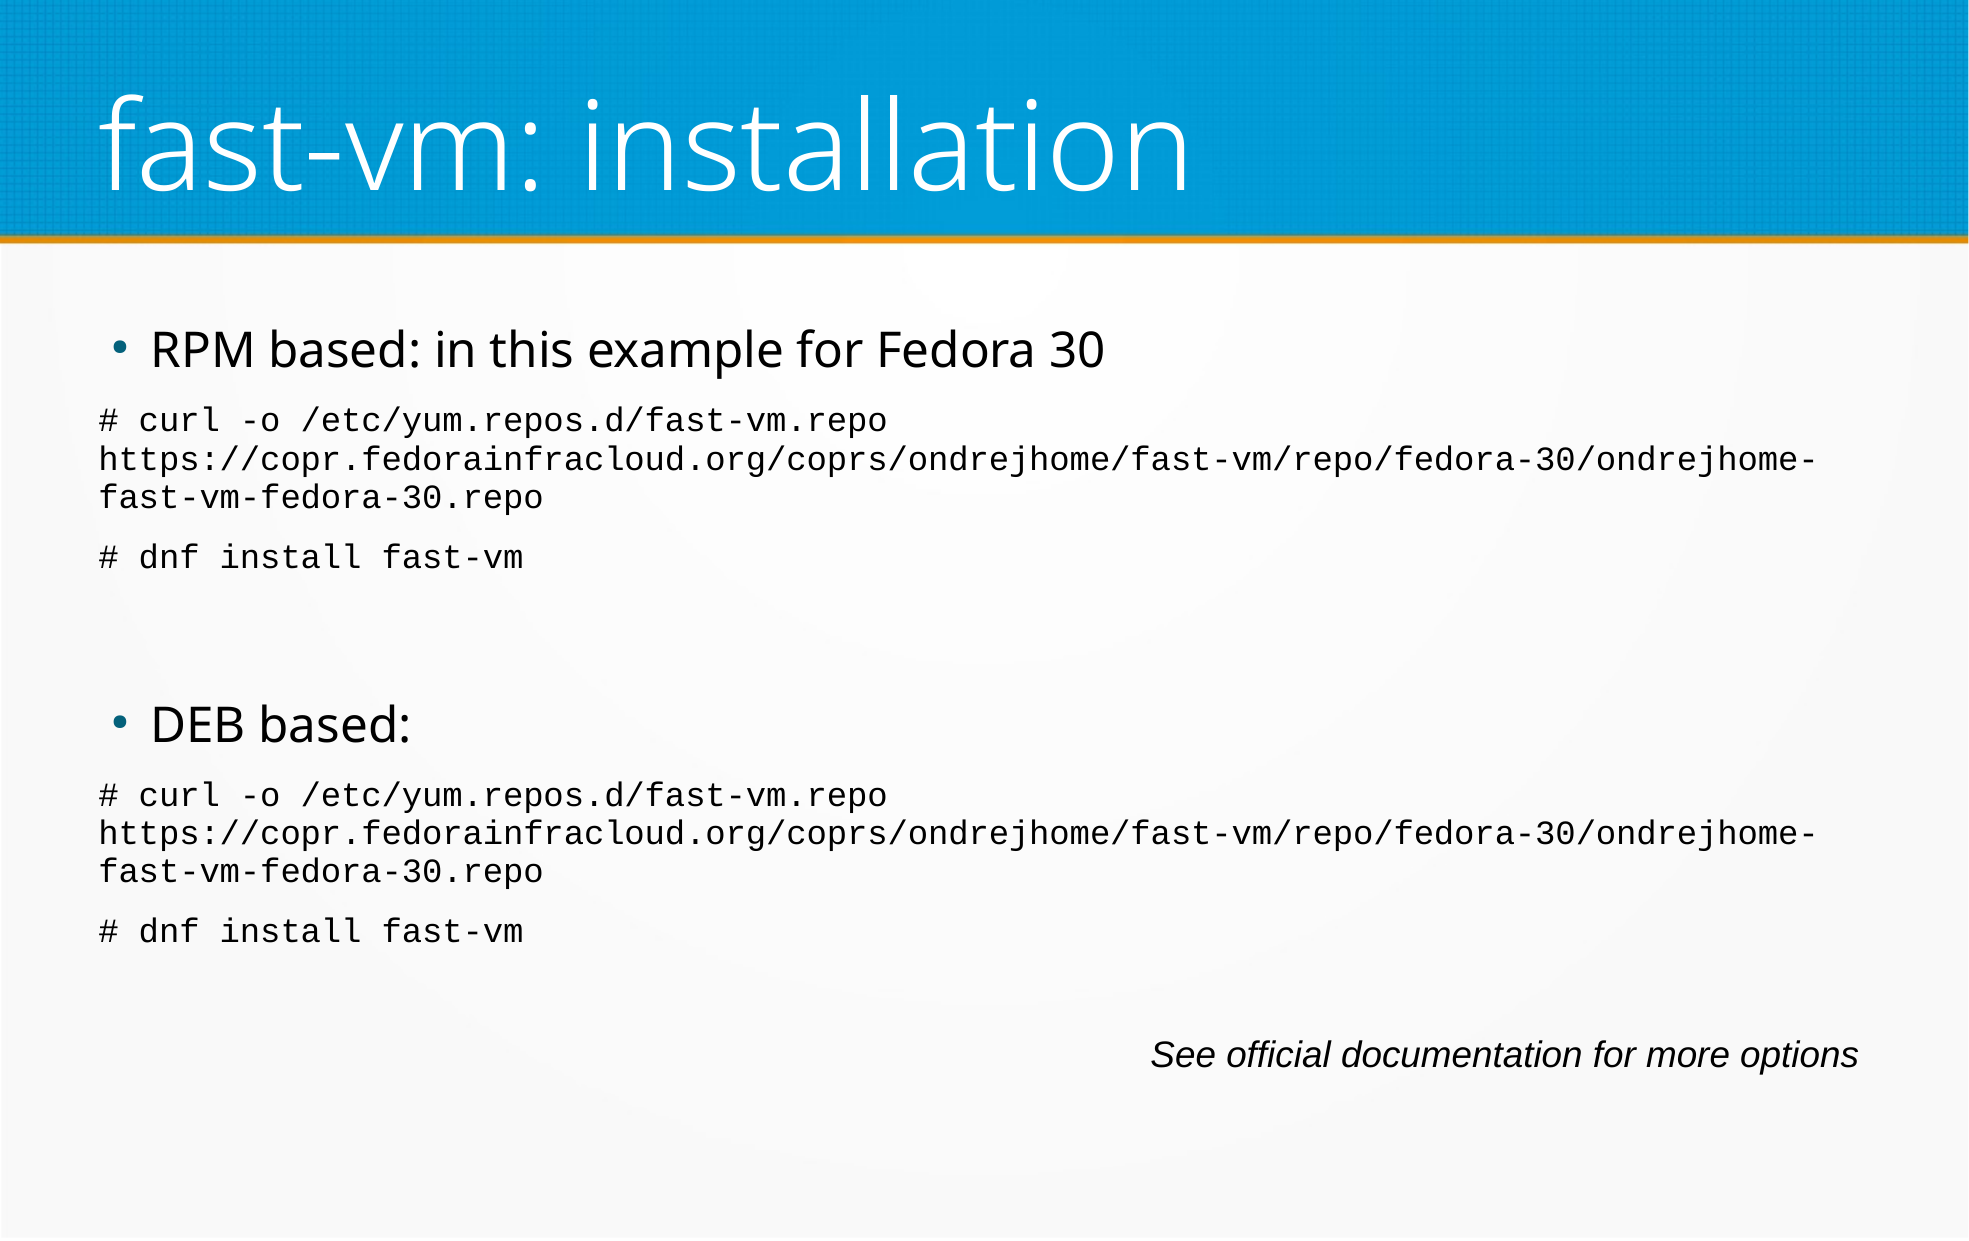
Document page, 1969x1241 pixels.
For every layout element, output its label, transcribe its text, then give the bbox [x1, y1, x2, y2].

title fast-vm: installation [98, 19, 1870, 227]
picture [0, 233, 1969, 1241]
list RPM based: in this example for Fedora 30 # curl -o /etc/yum.repos.d/fast-vm.repo https://copr.fedorainfracloud.org/coprs/ondrejhome/fast-vm/repo/fedora-30/ondrejhome-fast-vm-fedora-30.repo # dnf install fast-vm DEB based: # curl -o /etc/yum.repos.d/fast-vm.repo https://copr.fedorainfracloud.org/coprs/ondrejhome/fast-vm/repo/fedora-30/ondrejhome-fast-vm-fedora-30.repo # dnf install fast-vm See official documentation for more options [98, 315, 1861, 1081]
